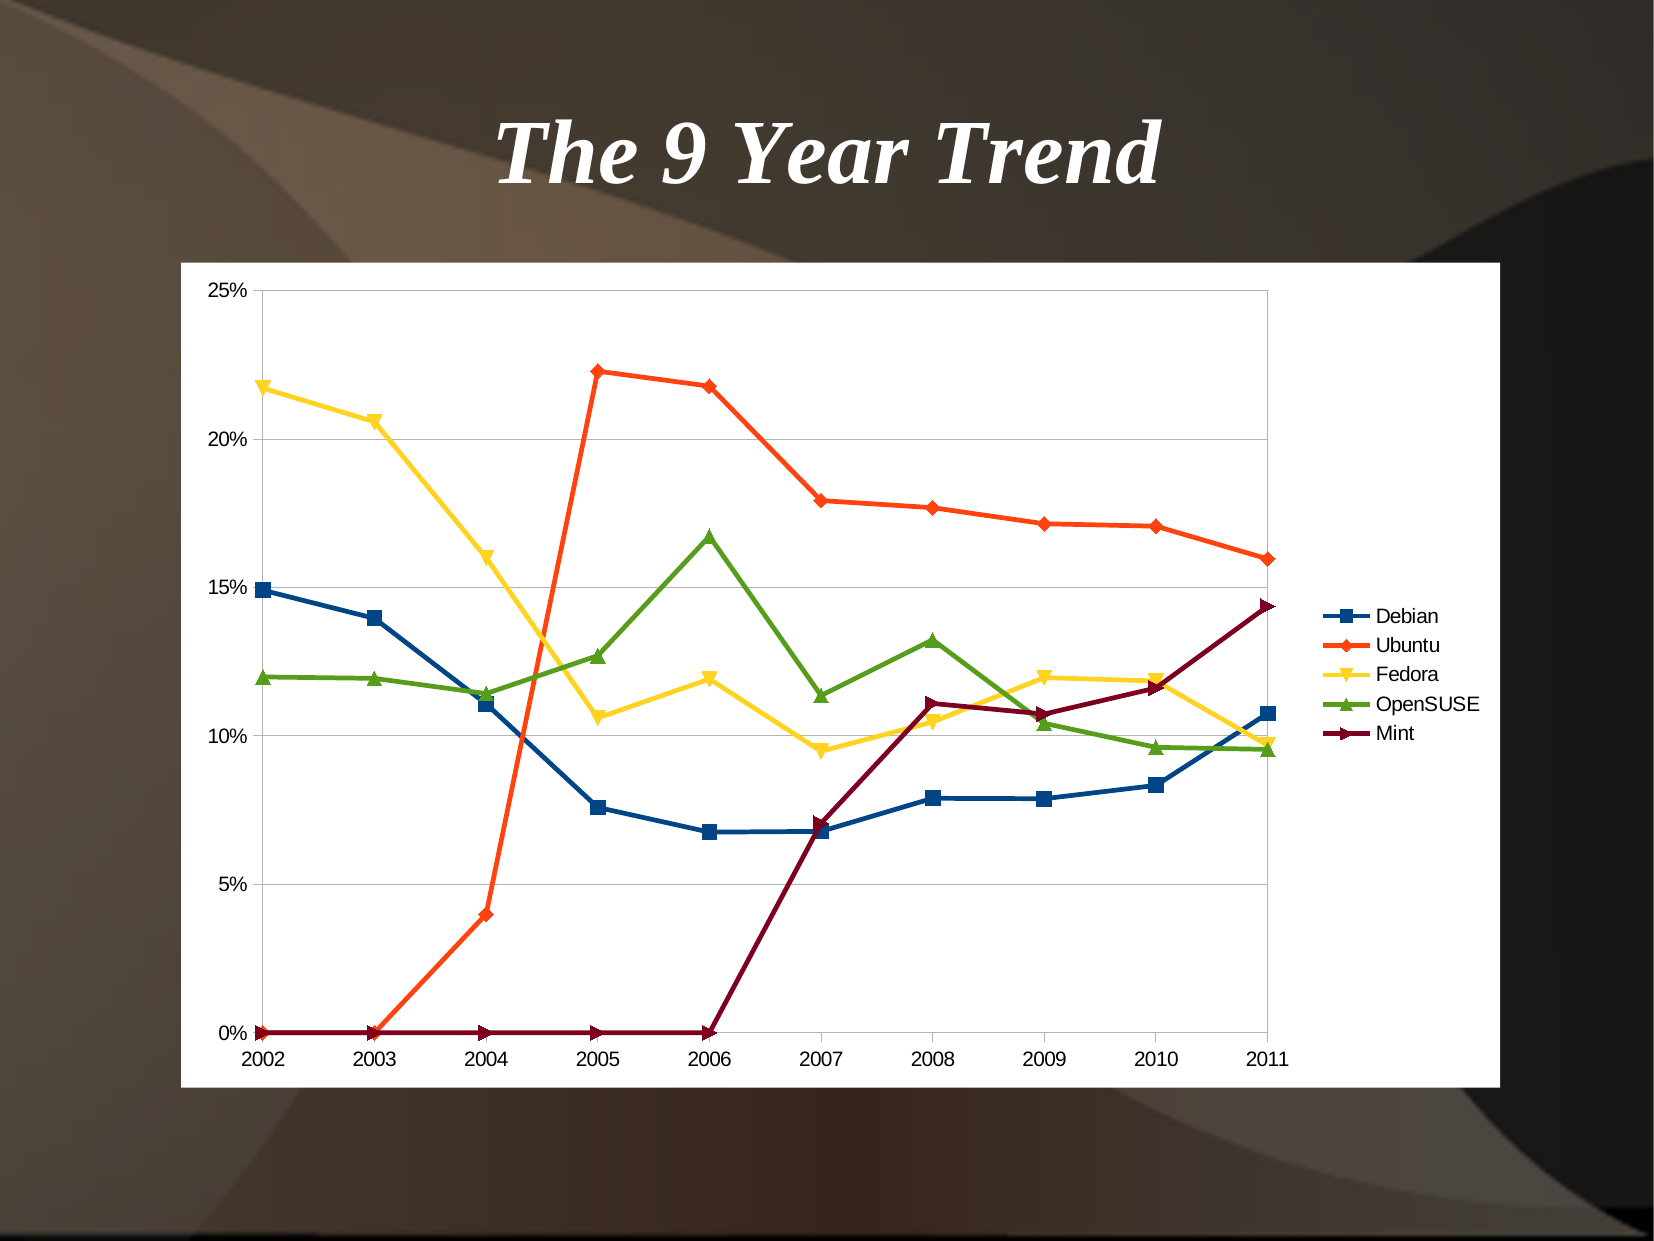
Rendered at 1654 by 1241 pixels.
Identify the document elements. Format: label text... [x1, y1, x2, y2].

title The 9 Year Trend [82, 56, 1571, 250]
picture [0, 0, 1654, 1241]
chart [181, 262, 1501, 1088]
